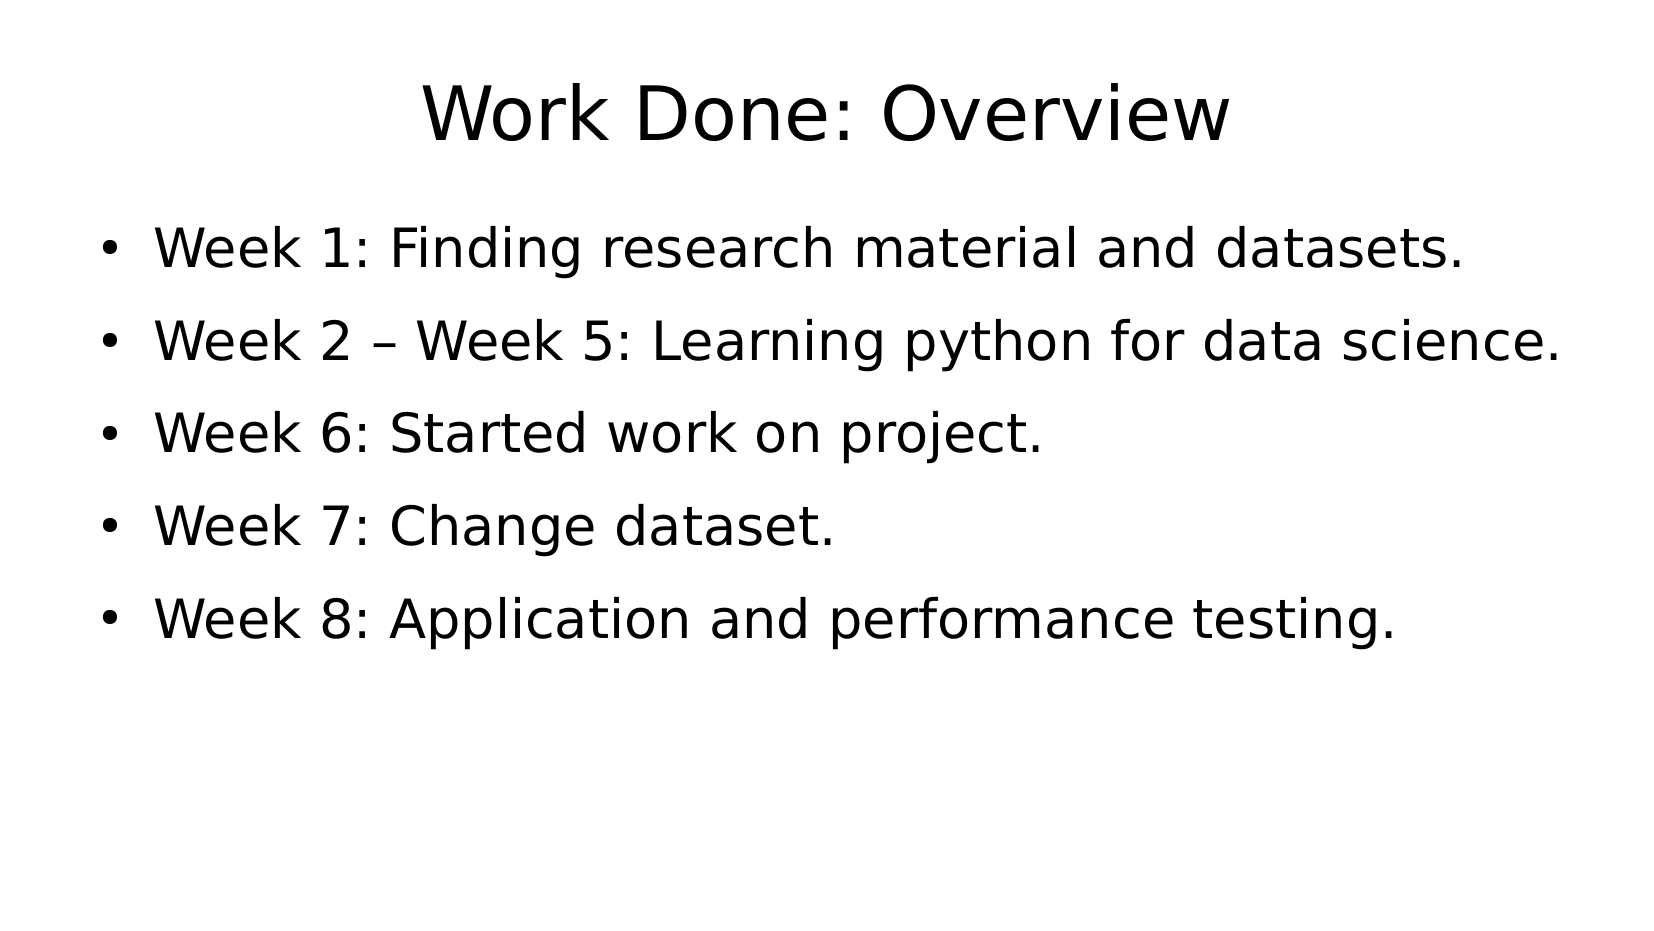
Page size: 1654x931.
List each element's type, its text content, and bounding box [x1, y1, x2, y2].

list Week 1: Finding research material and datasets. Week 2 – Week 5: Learning python for data science. Week 6: Started work on project. Week 7: Change dataset. Week 8: Application and performance testing. [82, 217, 1571, 758]
title Work Done: Overview [82, 37, 1571, 193]
